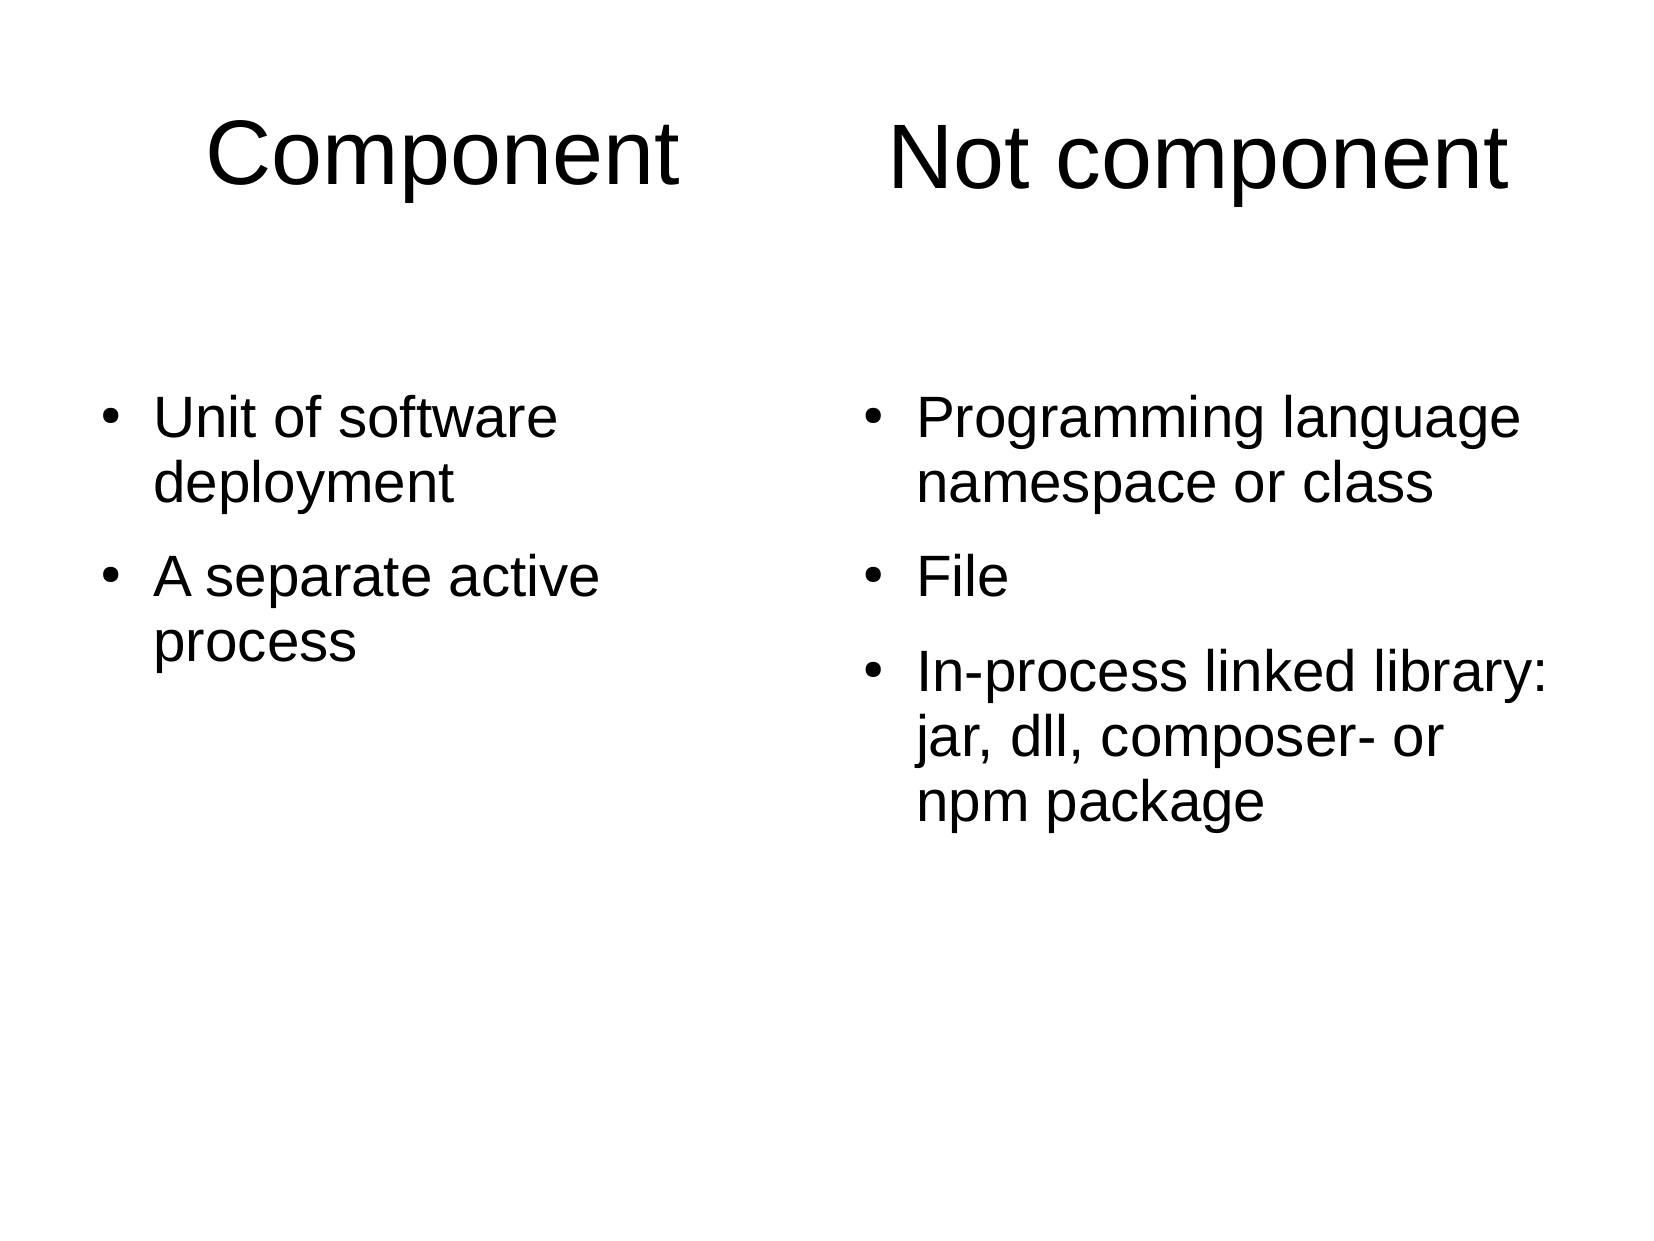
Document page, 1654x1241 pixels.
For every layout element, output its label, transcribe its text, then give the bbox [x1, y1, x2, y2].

title Component [82, 49, 804, 257]
title Not component [838, 52, 1560, 260]
list Unit of software deployment A separate active process [82, 290, 809, 1010]
list Programming language namespace or class File In-process linked library: jar, dll, composer- or npm package [845, 290, 1572, 1010]
